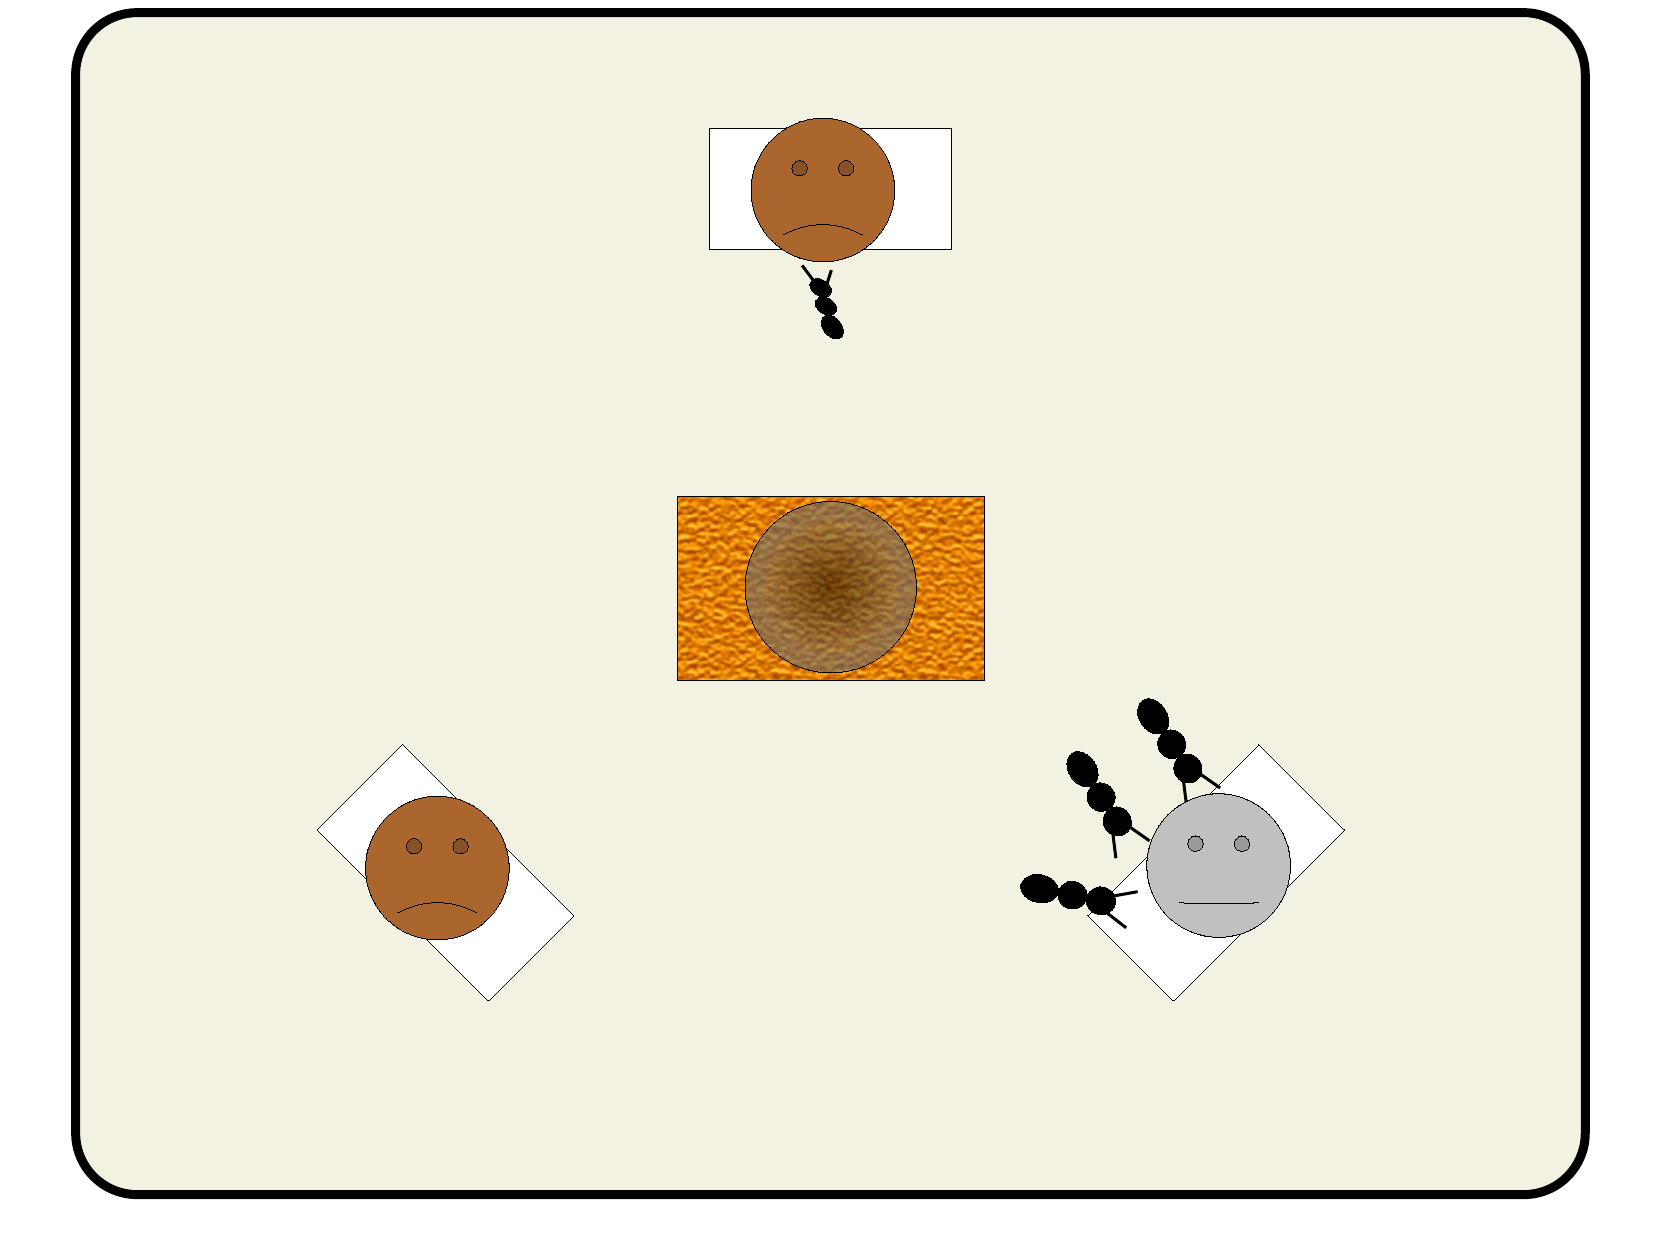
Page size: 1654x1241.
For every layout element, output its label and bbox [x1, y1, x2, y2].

text_box [75, 12, 1586, 1195]
